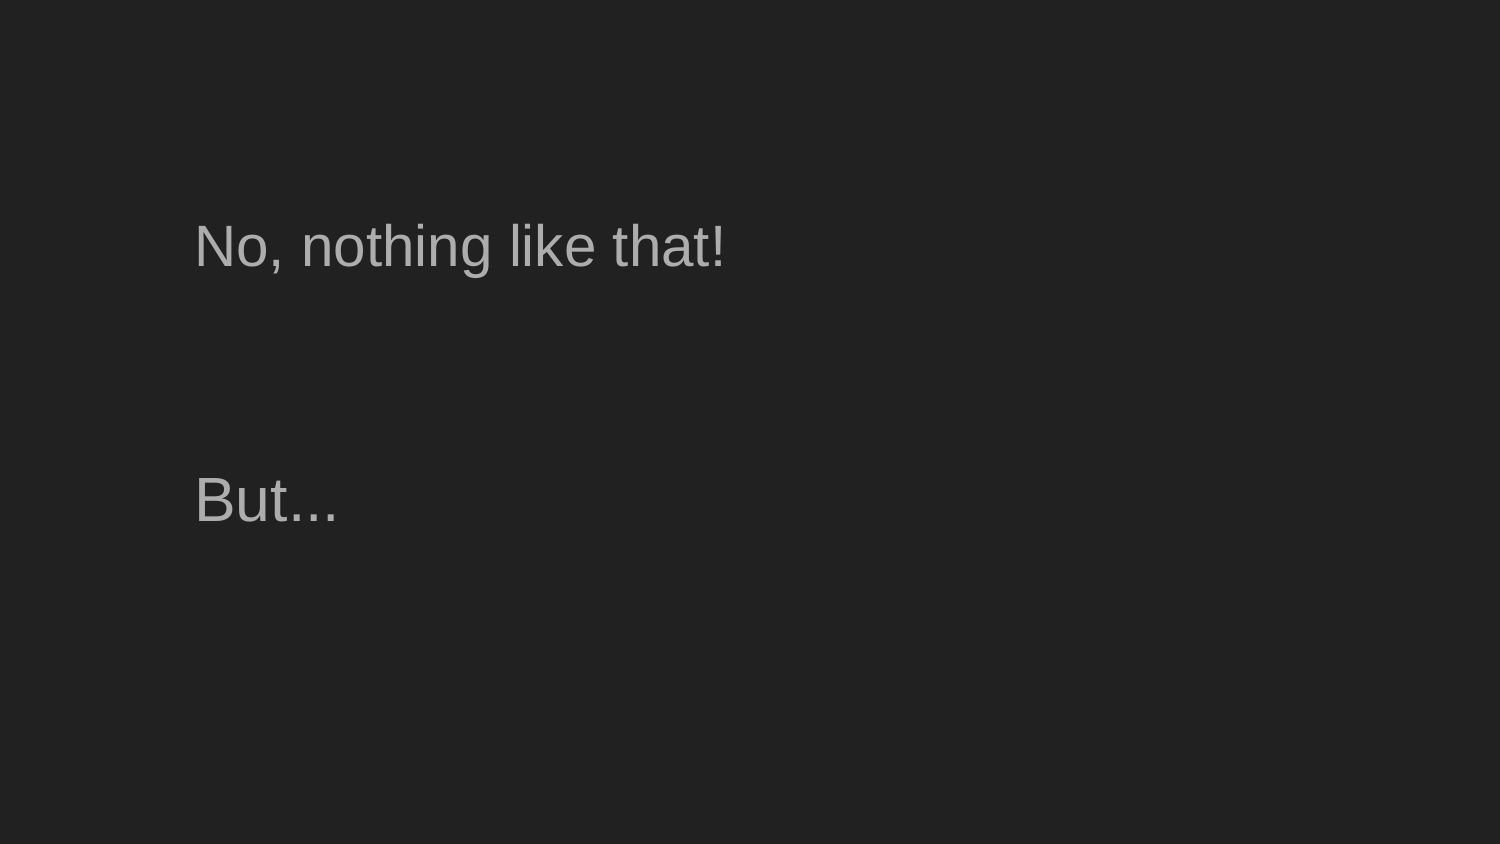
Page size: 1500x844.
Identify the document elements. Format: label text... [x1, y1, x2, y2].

list No, nothing like that! But... [179, 189, 1449, 750]
